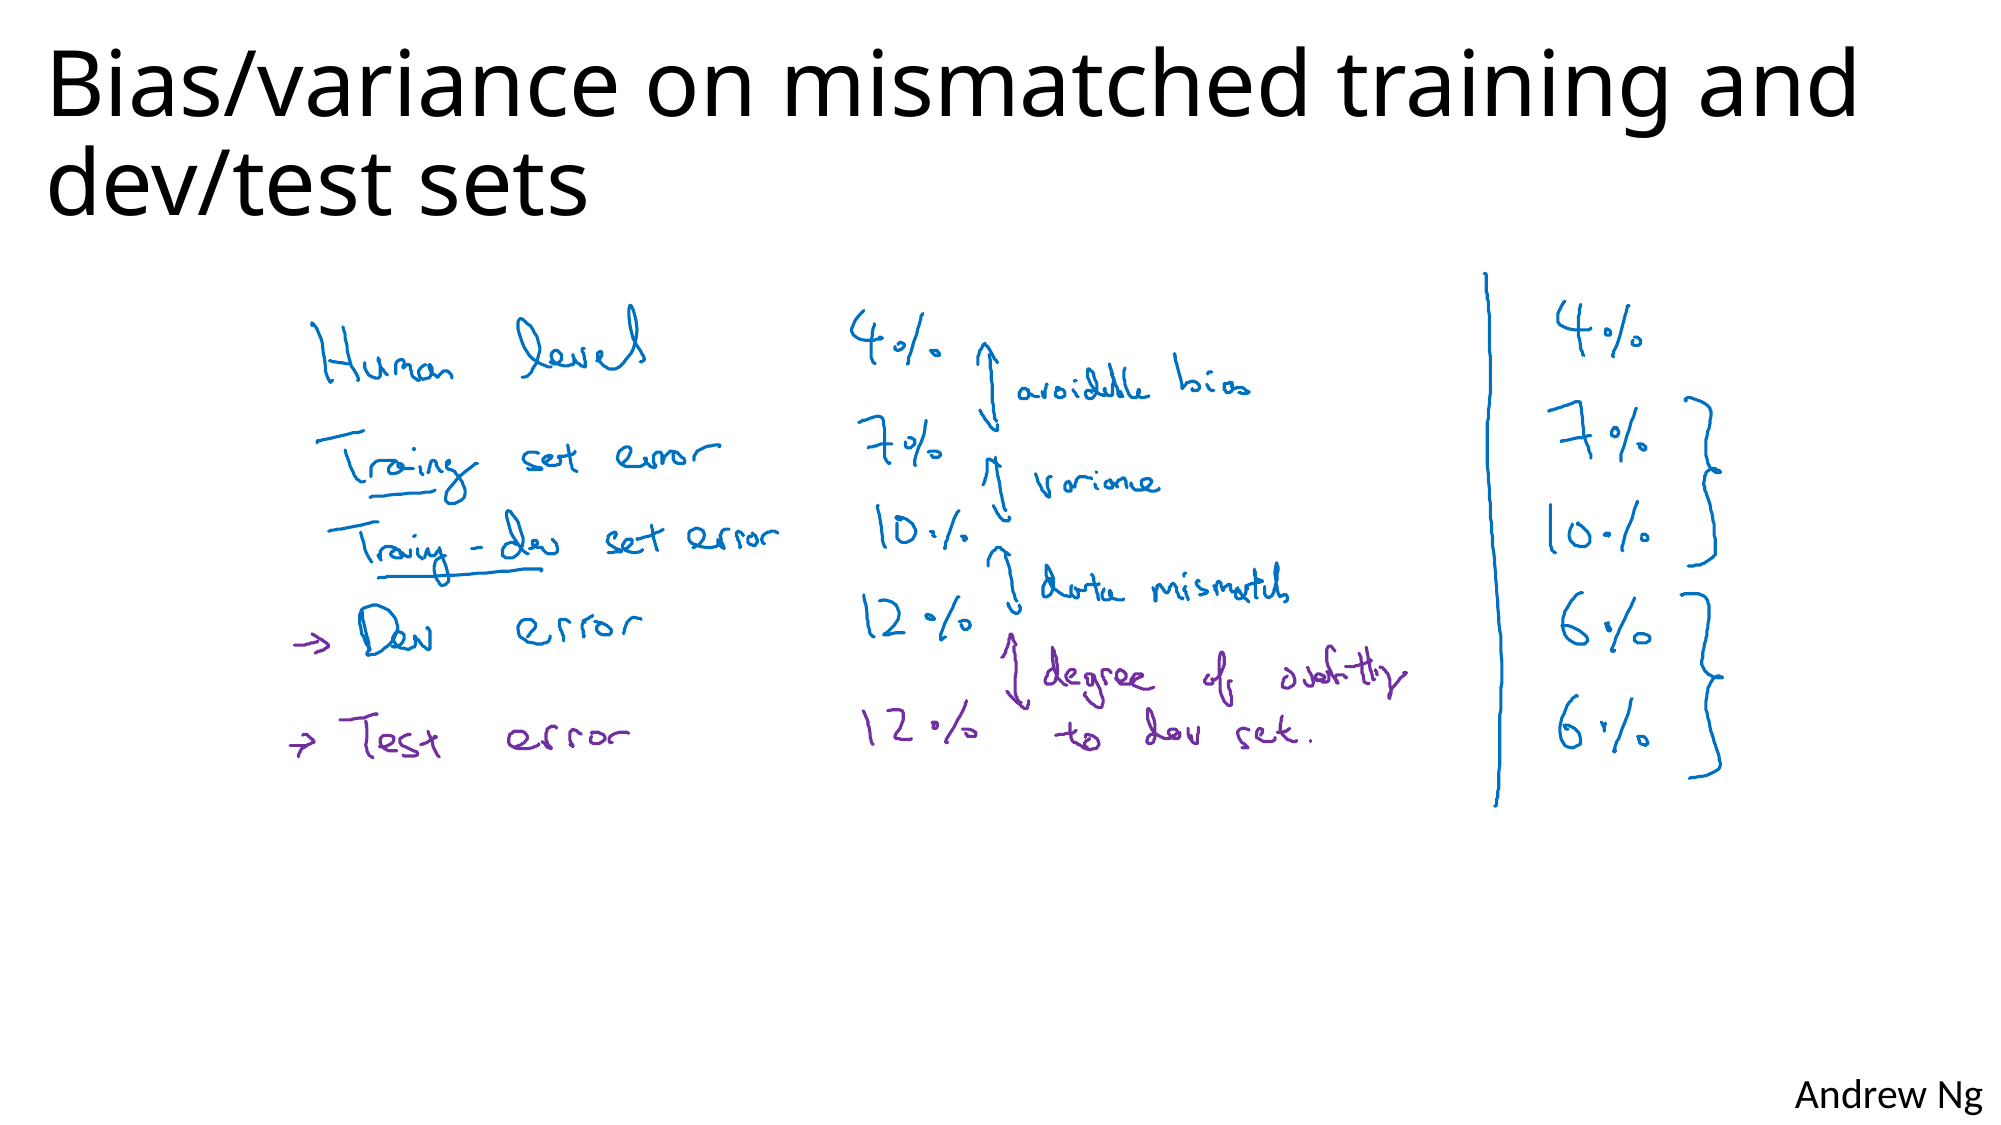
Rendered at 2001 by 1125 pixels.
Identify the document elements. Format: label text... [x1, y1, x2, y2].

title Bias/variance on mismatched training and dev/test sets [30, 29, 2000, 248]
picture [286, 269, 1728, 811]
